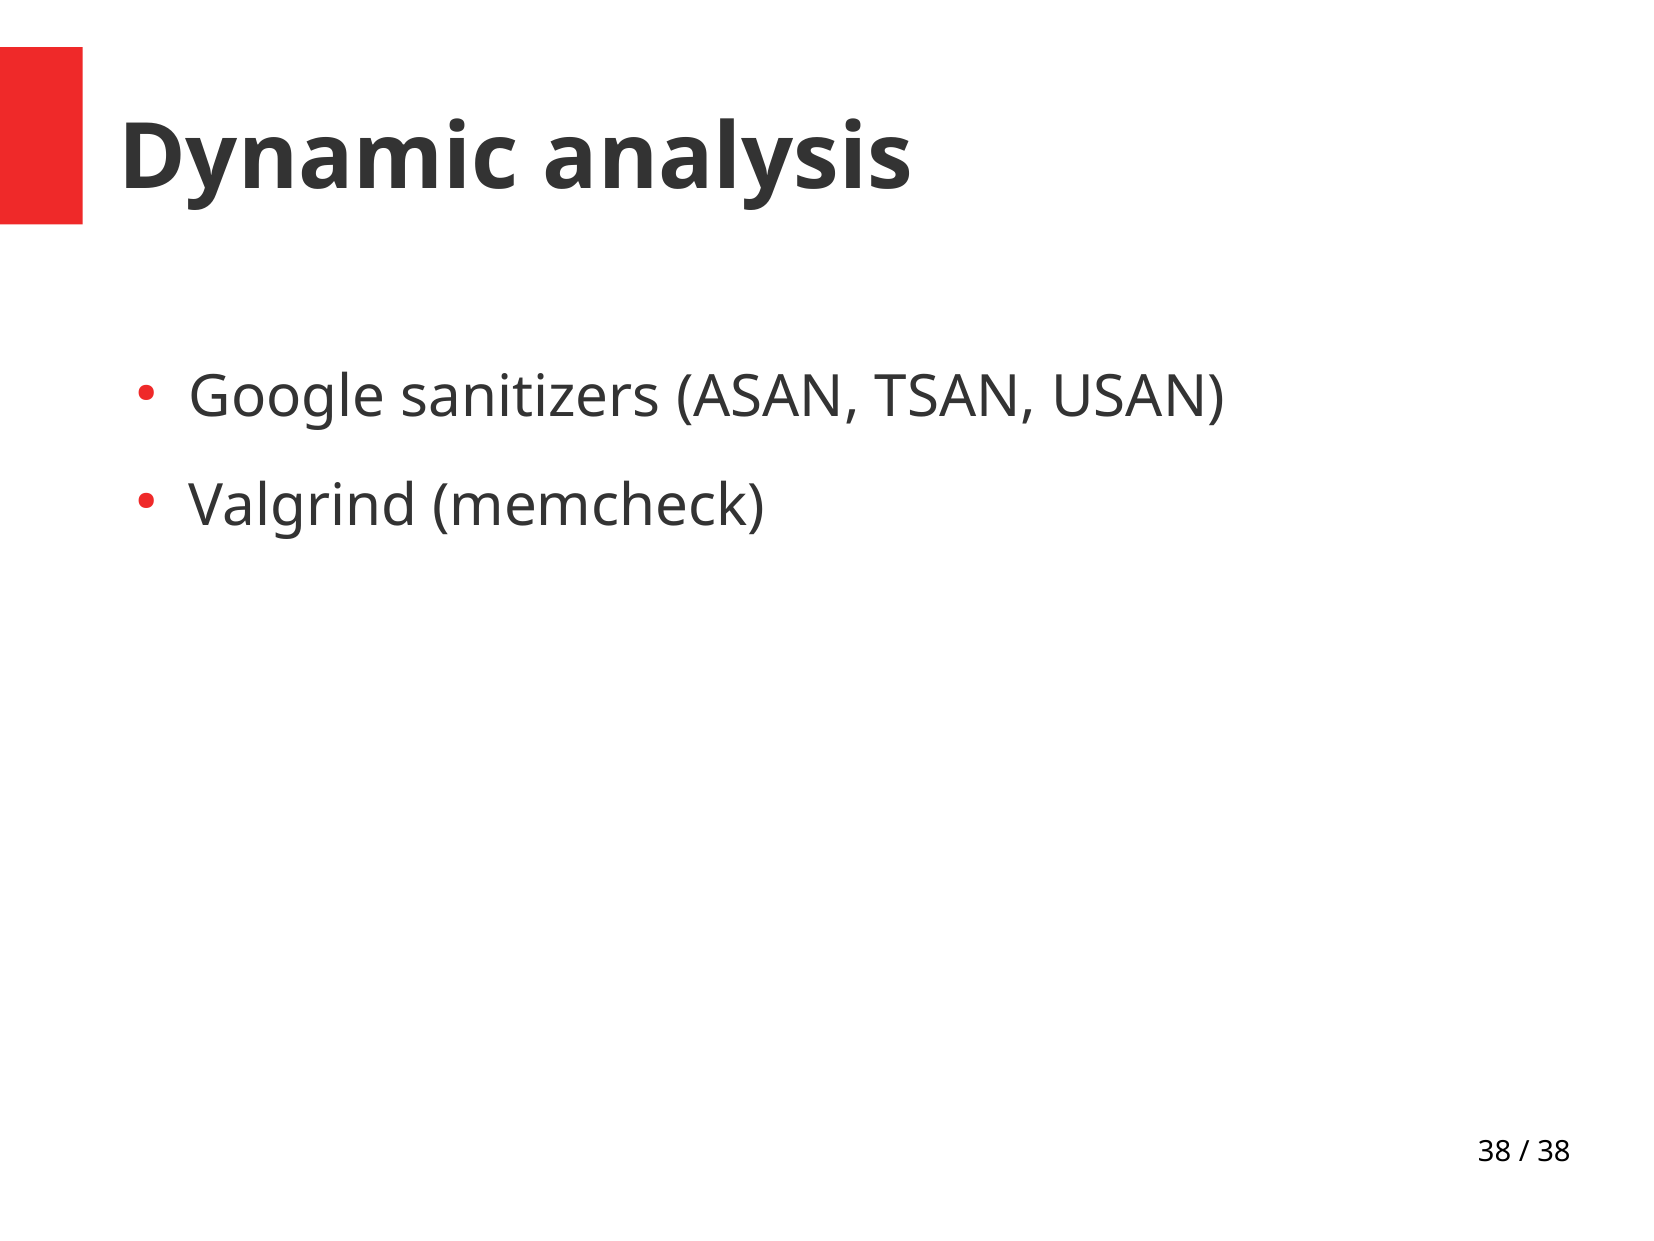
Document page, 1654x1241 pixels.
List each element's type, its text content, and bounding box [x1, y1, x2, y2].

title Dynamic analysis [118, 49, 1571, 257]
list Google sanitizers (ASAN, TSAN, USAN) Valgrind (memcheck) [118, 354, 1536, 1074]
